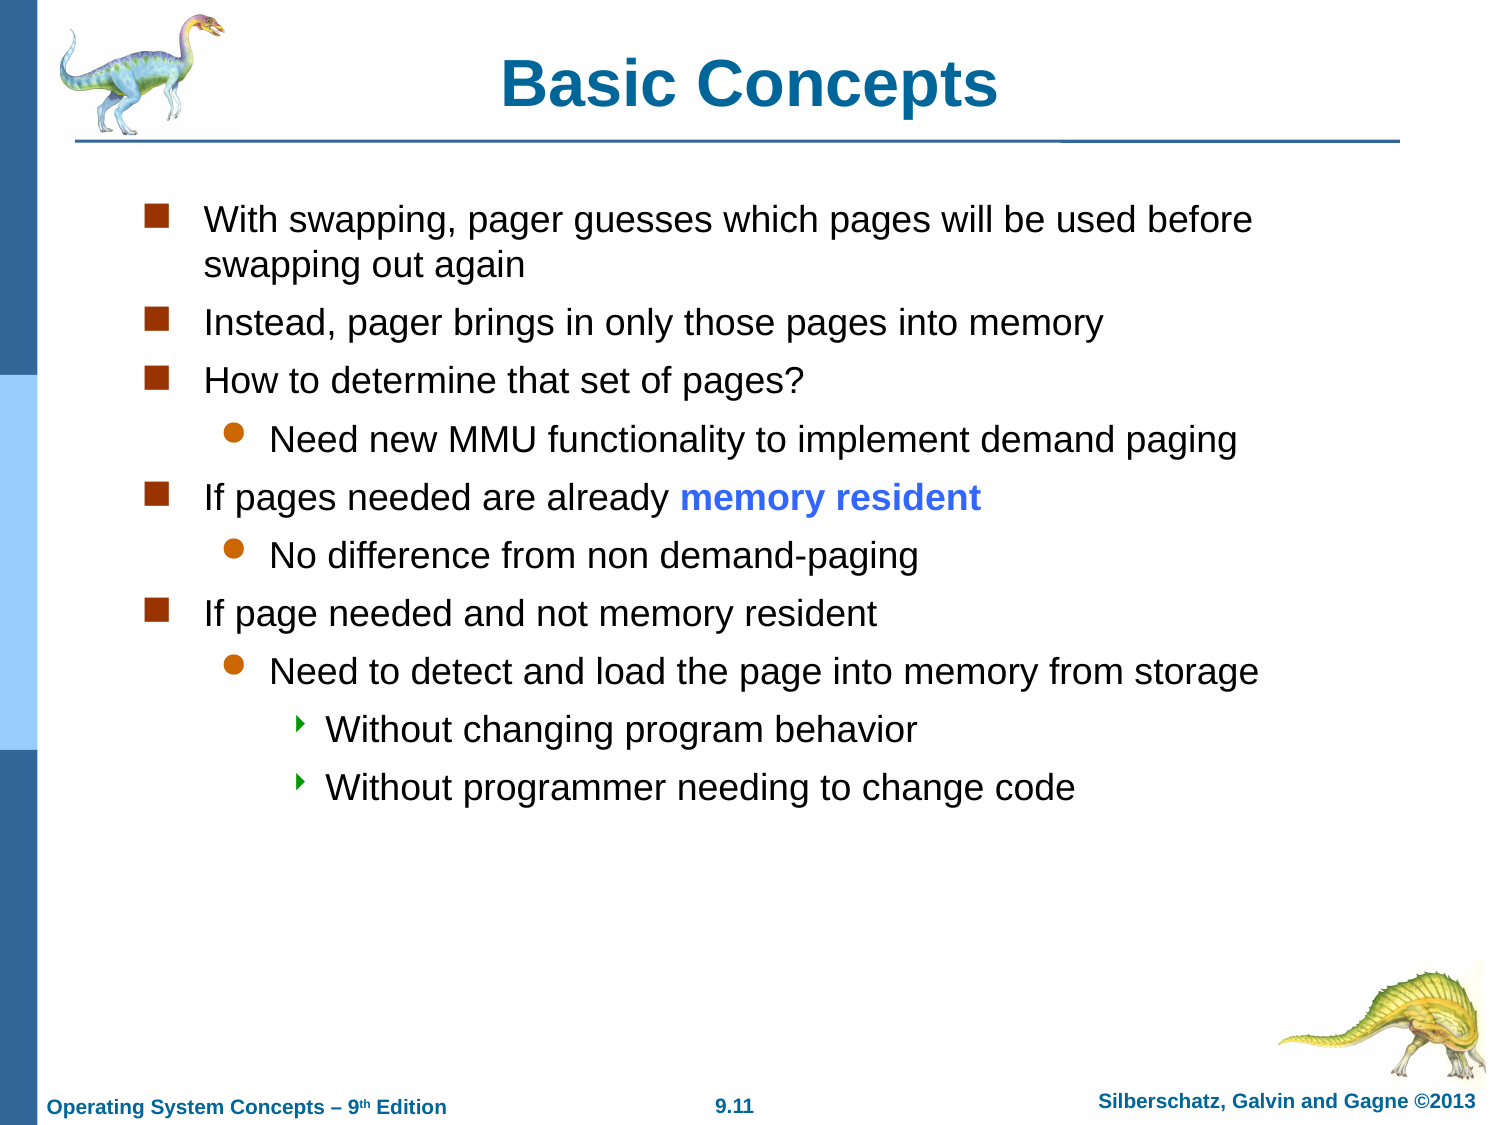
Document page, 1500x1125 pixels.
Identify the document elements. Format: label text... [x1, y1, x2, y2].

picture [46, 0, 243, 149]
title Basic Concepts [75, 33, 1425, 128]
picture [1275, 959, 1486, 1090]
list With swapping, pager guesses which pages will be used before swapping out again Instead, pager brings in only those pages into memory How to determine that set of pages? Need new MMU functionality to implement demand paging If pages needed are already memory resident No difference from non demand-paging If page needed and not memory resident Need to detect and load the page into memory from storage Without changing program behavior Without programmer needing to change code [132, 187, 1365, 931]
